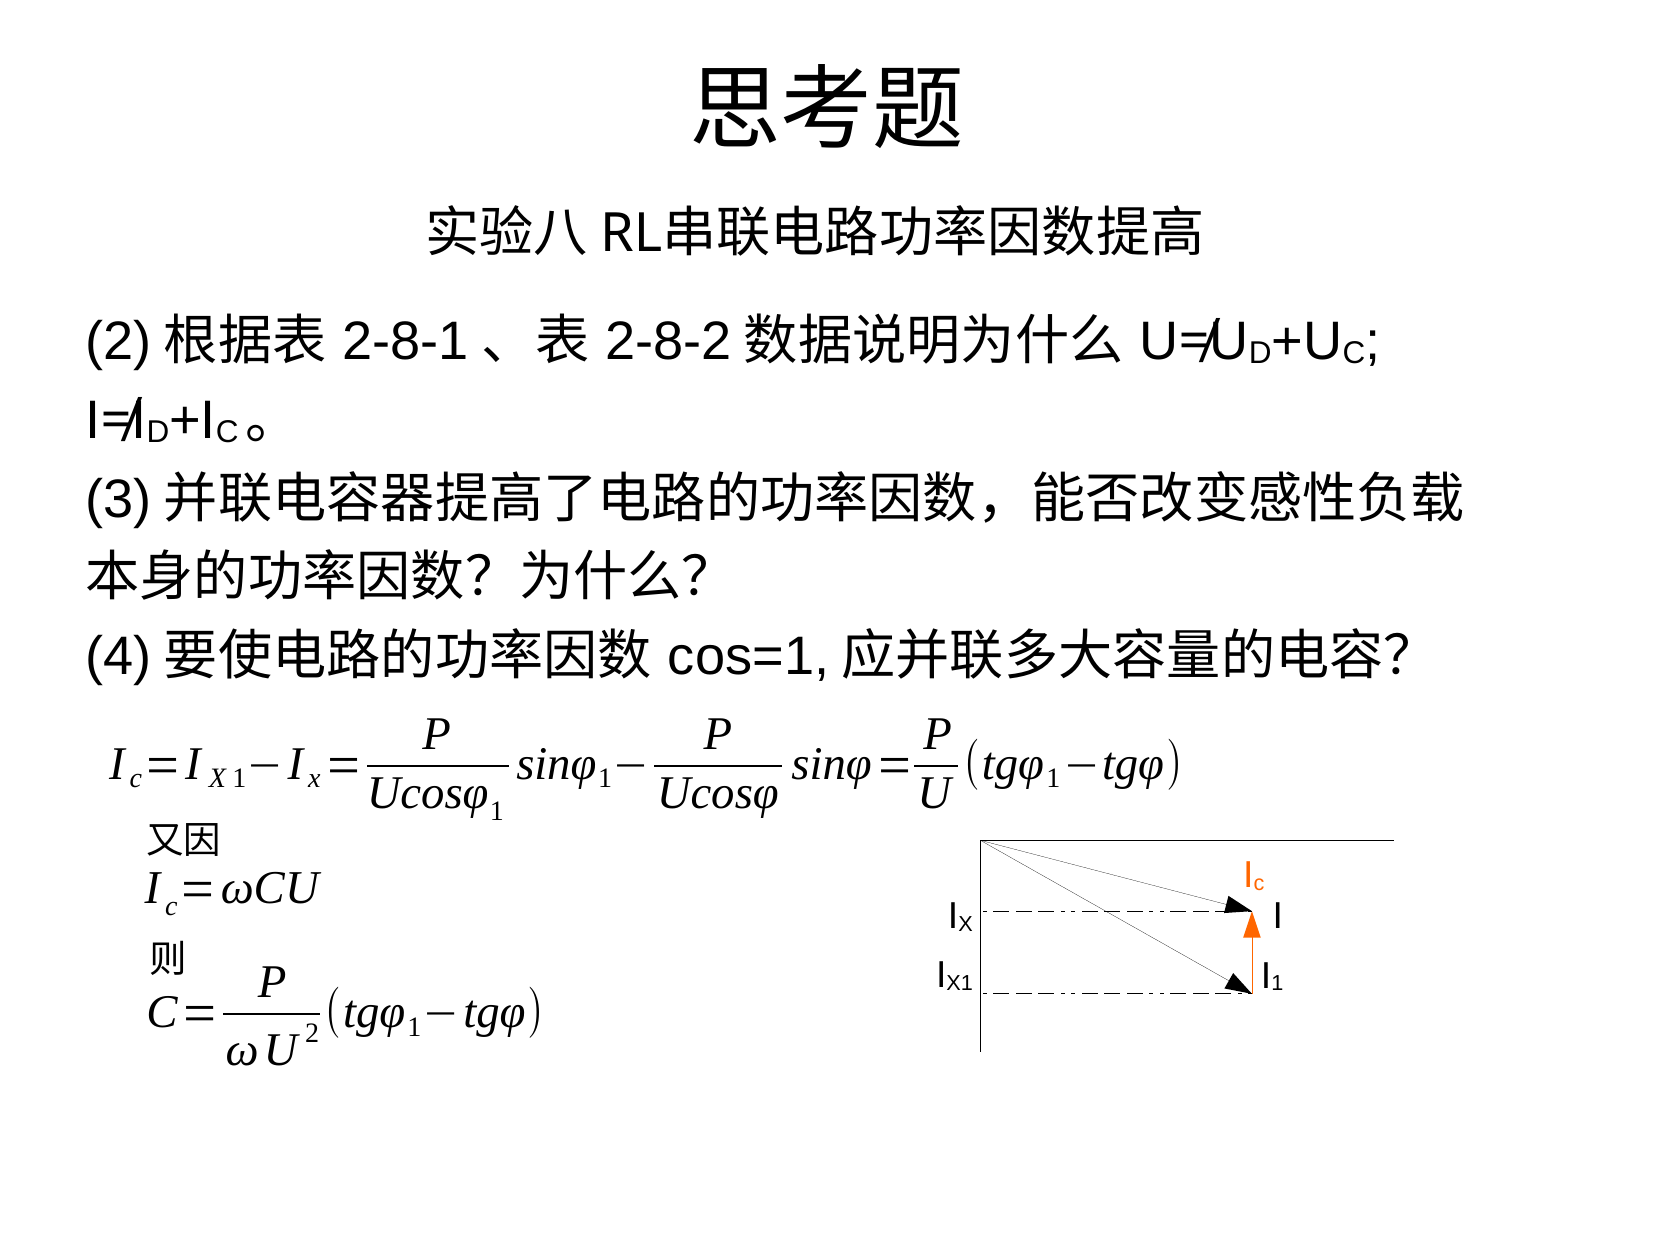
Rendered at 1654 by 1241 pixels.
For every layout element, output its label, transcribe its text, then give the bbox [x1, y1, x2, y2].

text_box I [1257, 887, 1313, 946]
text_box (2)根据表2-8-1、表2-8-2数据说明为什么U≠UD+UC; I≠ID+IC。 (3)并联电容器提高了电路的功率因数，能否改变感性负载本身的功率因数？为什么？ (4)要使电路的功率因数cos=1,应并联多大容量的电容？ [70, 288, 1518, 693]
text_box 则 [134, 921, 202, 987]
chart [129, 862, 335, 922]
text_box I1 [1246, 946, 1313, 1016]
subtitle 实验八 RL串联电路功率因数提高 [70, 172, 1560, 284]
chart [134, 956, 556, 1075]
text_box IX [981, 887, 988, 957]
text_box IX1 [981, 957, 988, 1016]
text_box IX1 [921, 946, 980, 1016]
chart [94, 708, 1195, 827]
title 思考题 [82, 40, 1571, 163]
text_box IX [933, 887, 980, 957]
text_box Ic [1228, 846, 1284, 916]
text_box 又因 [131, 803, 237, 868]
